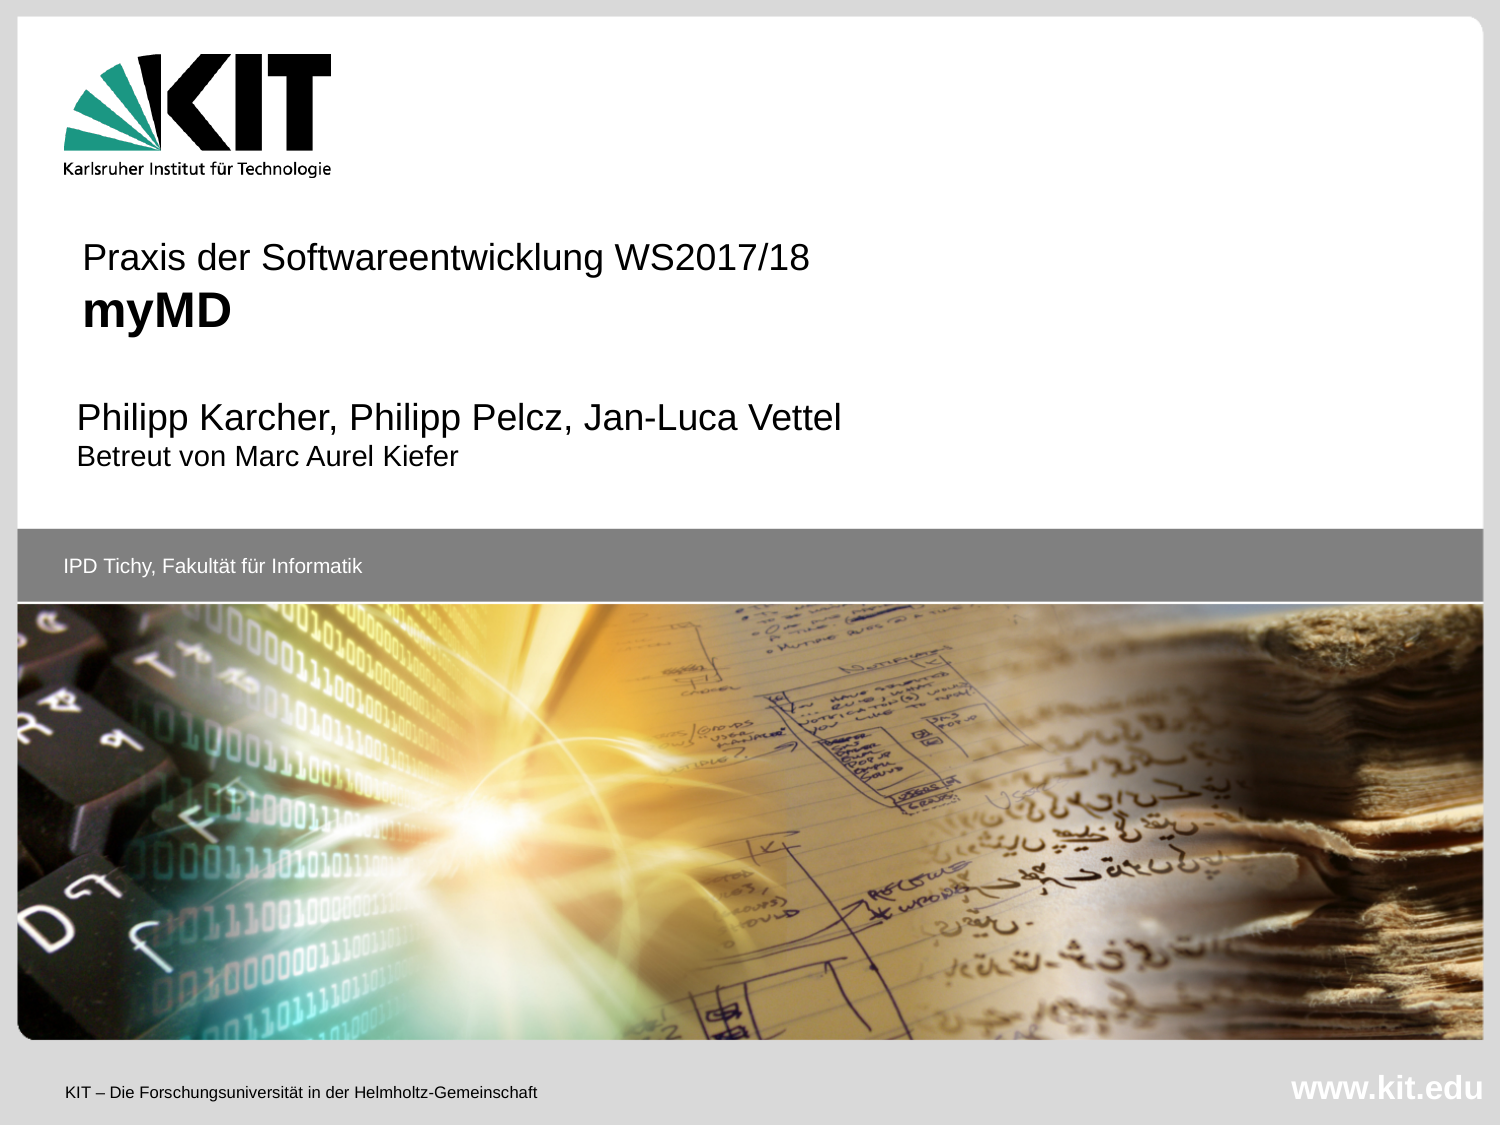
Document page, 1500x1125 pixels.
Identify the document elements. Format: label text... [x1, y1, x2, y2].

picture [0, 0, 1500, 1125]
text_box Philipp Karcher, Philipp Pelcz, Jan-Luca Vettel Betreut von Marc Aurel Kiefer [76, 385, 886, 481]
text_box Praxis der Softwareentwicklung WS2017/18 myMD [82, 184, 1476, 338]
